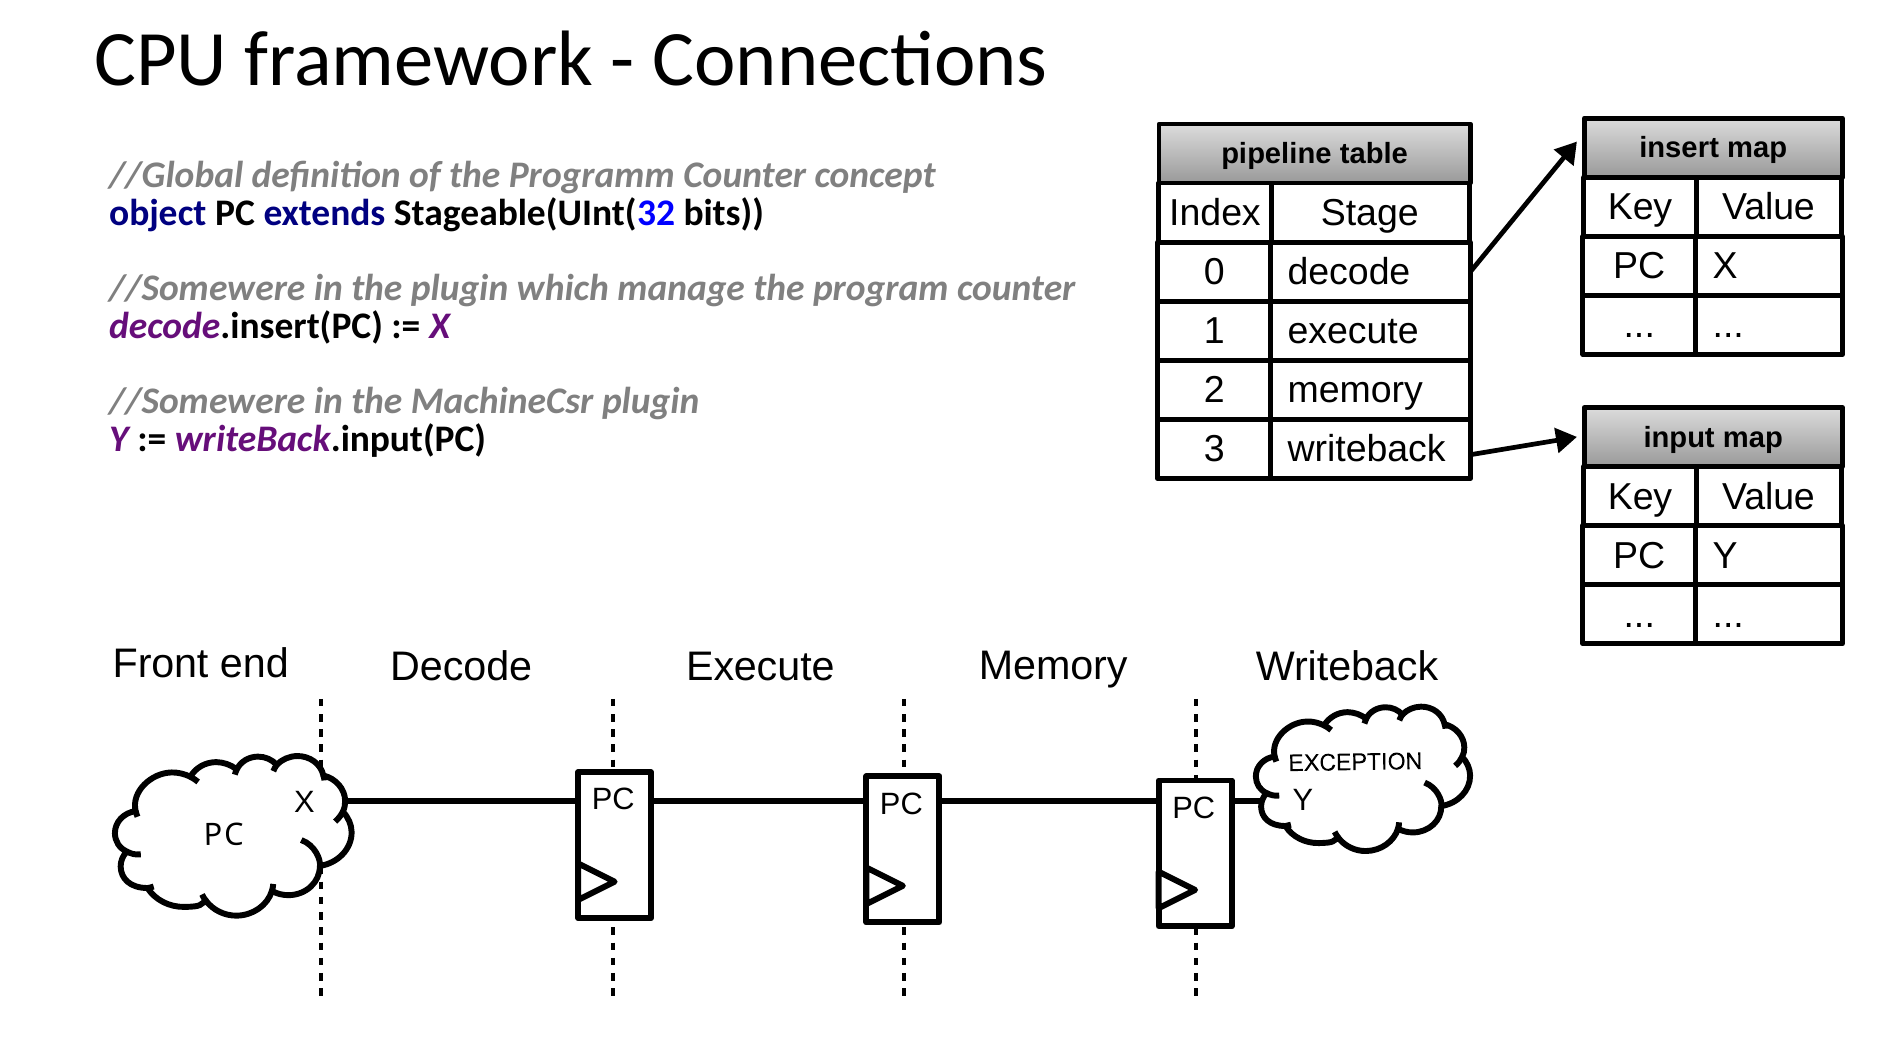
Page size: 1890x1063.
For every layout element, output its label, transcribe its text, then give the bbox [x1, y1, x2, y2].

text_box 2 [1157, 360, 1270, 419]
text_box Value [1697, 178, 1842, 236]
text_box Key [1583, 177, 1697, 237]
text_box 1 [1157, 301, 1270, 360]
text_box //Global definition of the Programm Counter concept object PC extends Stageable(UInt(32 bits)) //Somewere in the plugin which manage the program counter decode.insert(PC) := X //Somewere in the MachineCsr plugin Y := writeBack.input(PC) [94, 152, 1123, 579]
text_box ... [1582, 584, 1695, 644]
text_box insert map [1584, 118, 1843, 178]
text_box Y [1695, 525, 1843, 584]
text_box 3 [1157, 419, 1270, 479]
text_box memory [1270, 360, 1471, 419]
text_box PC [1582, 236, 1695, 295]
picture [94, 631, 1474, 1004]
text_box Index [1158, 183, 1272, 243]
text_box ... [1695, 584, 1843, 644]
text_box Stage [1272, 184, 1470, 242]
text_box Value [1697, 467, 1842, 525]
text_box PC [1582, 525, 1695, 584]
title CPU framework - Connections [94, 0, 1796, 155]
text_box decode [1270, 242, 1471, 301]
text_box writeback [1270, 419, 1471, 479]
text_box 0 [1157, 242, 1270, 301]
text_box ... [1695, 295, 1843, 355]
text_box pipeline table [1159, 124, 1471, 184]
text_box Key [1583, 466, 1697, 526]
text_box X [1695, 236, 1843, 295]
text_box ... [1582, 295, 1695, 355]
text_box input map [1584, 407, 1843, 467]
text_box execute [1270, 301, 1471, 360]
